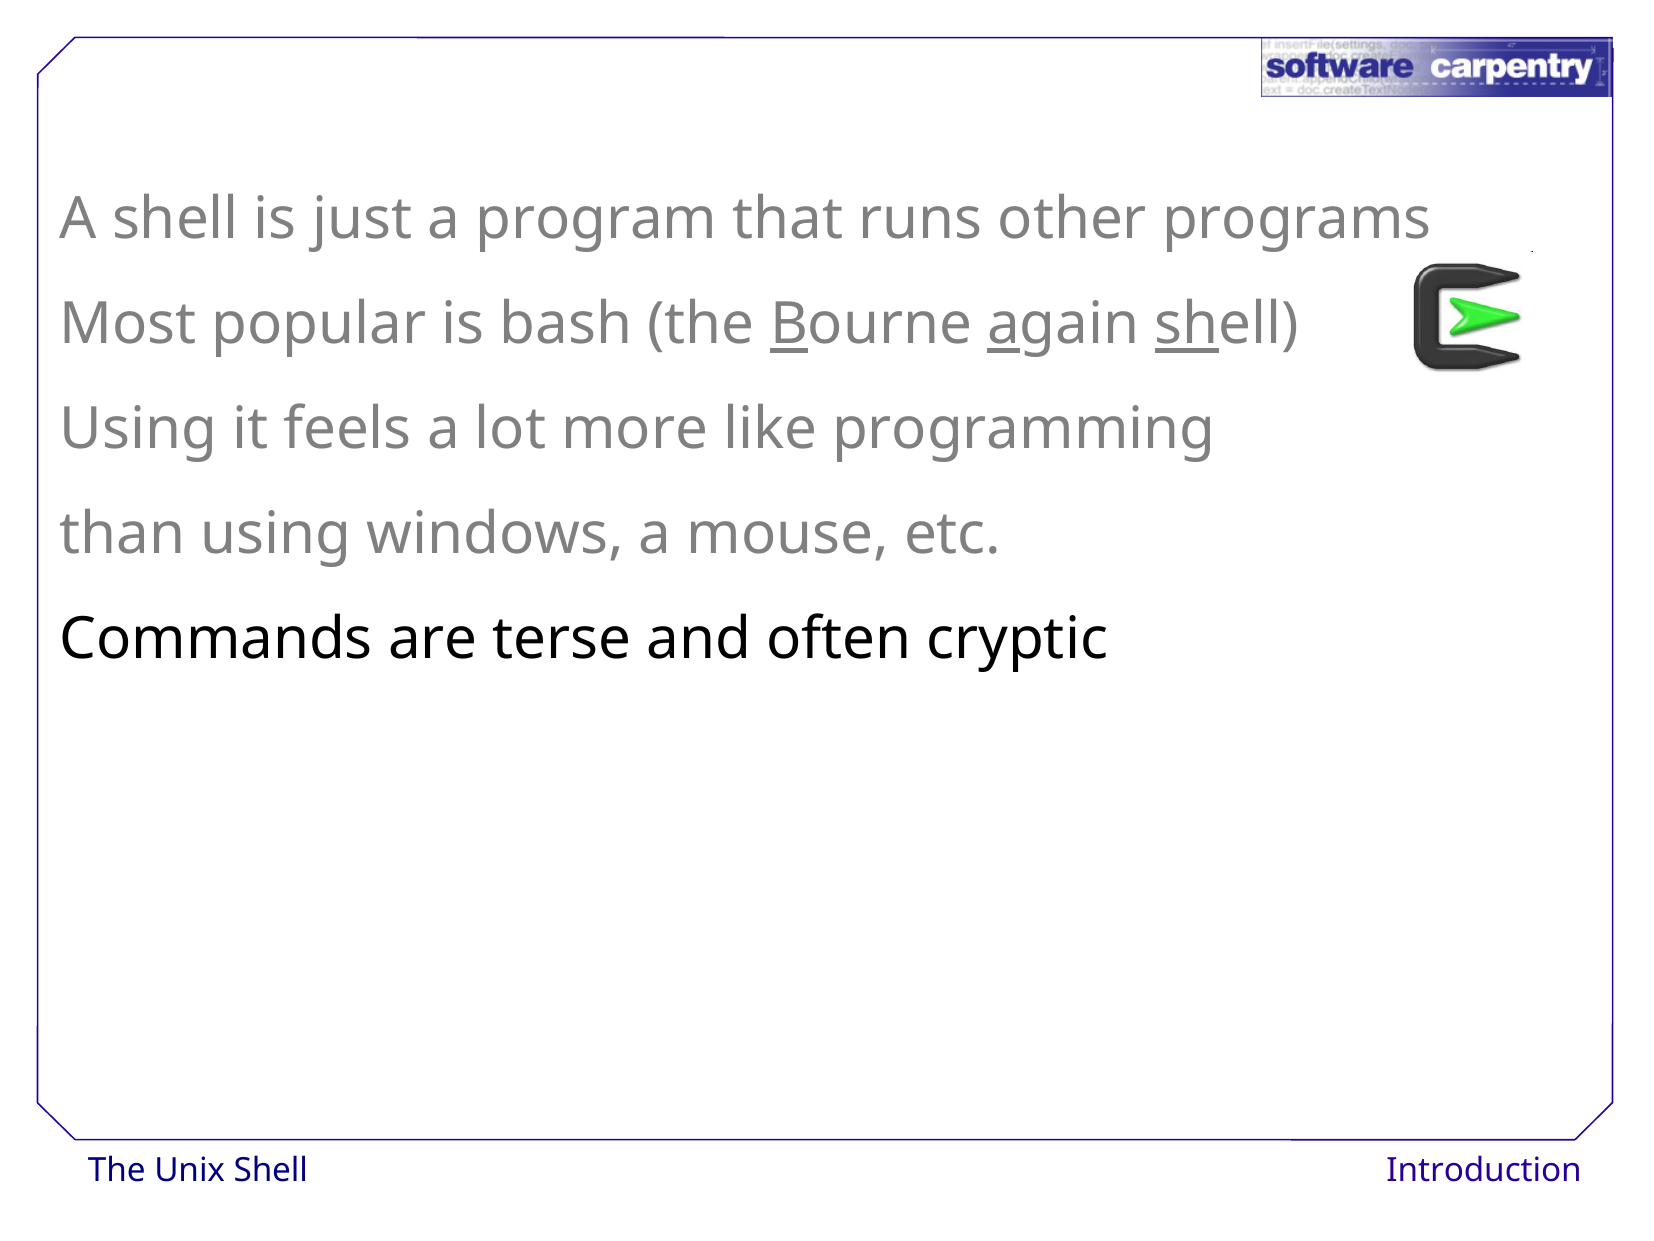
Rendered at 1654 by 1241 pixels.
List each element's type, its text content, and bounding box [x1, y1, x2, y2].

picture [1261, 39, 1613, 97]
picture [1403, 251, 1533, 381]
text_box A shell is just a program that runs other programs Most popular is bash (the Bourne again shell) Using it feels a lot more like programming than using windows, a mouse, etc. Commands are terse and often cryptic [44, 138, 1598, 679]
